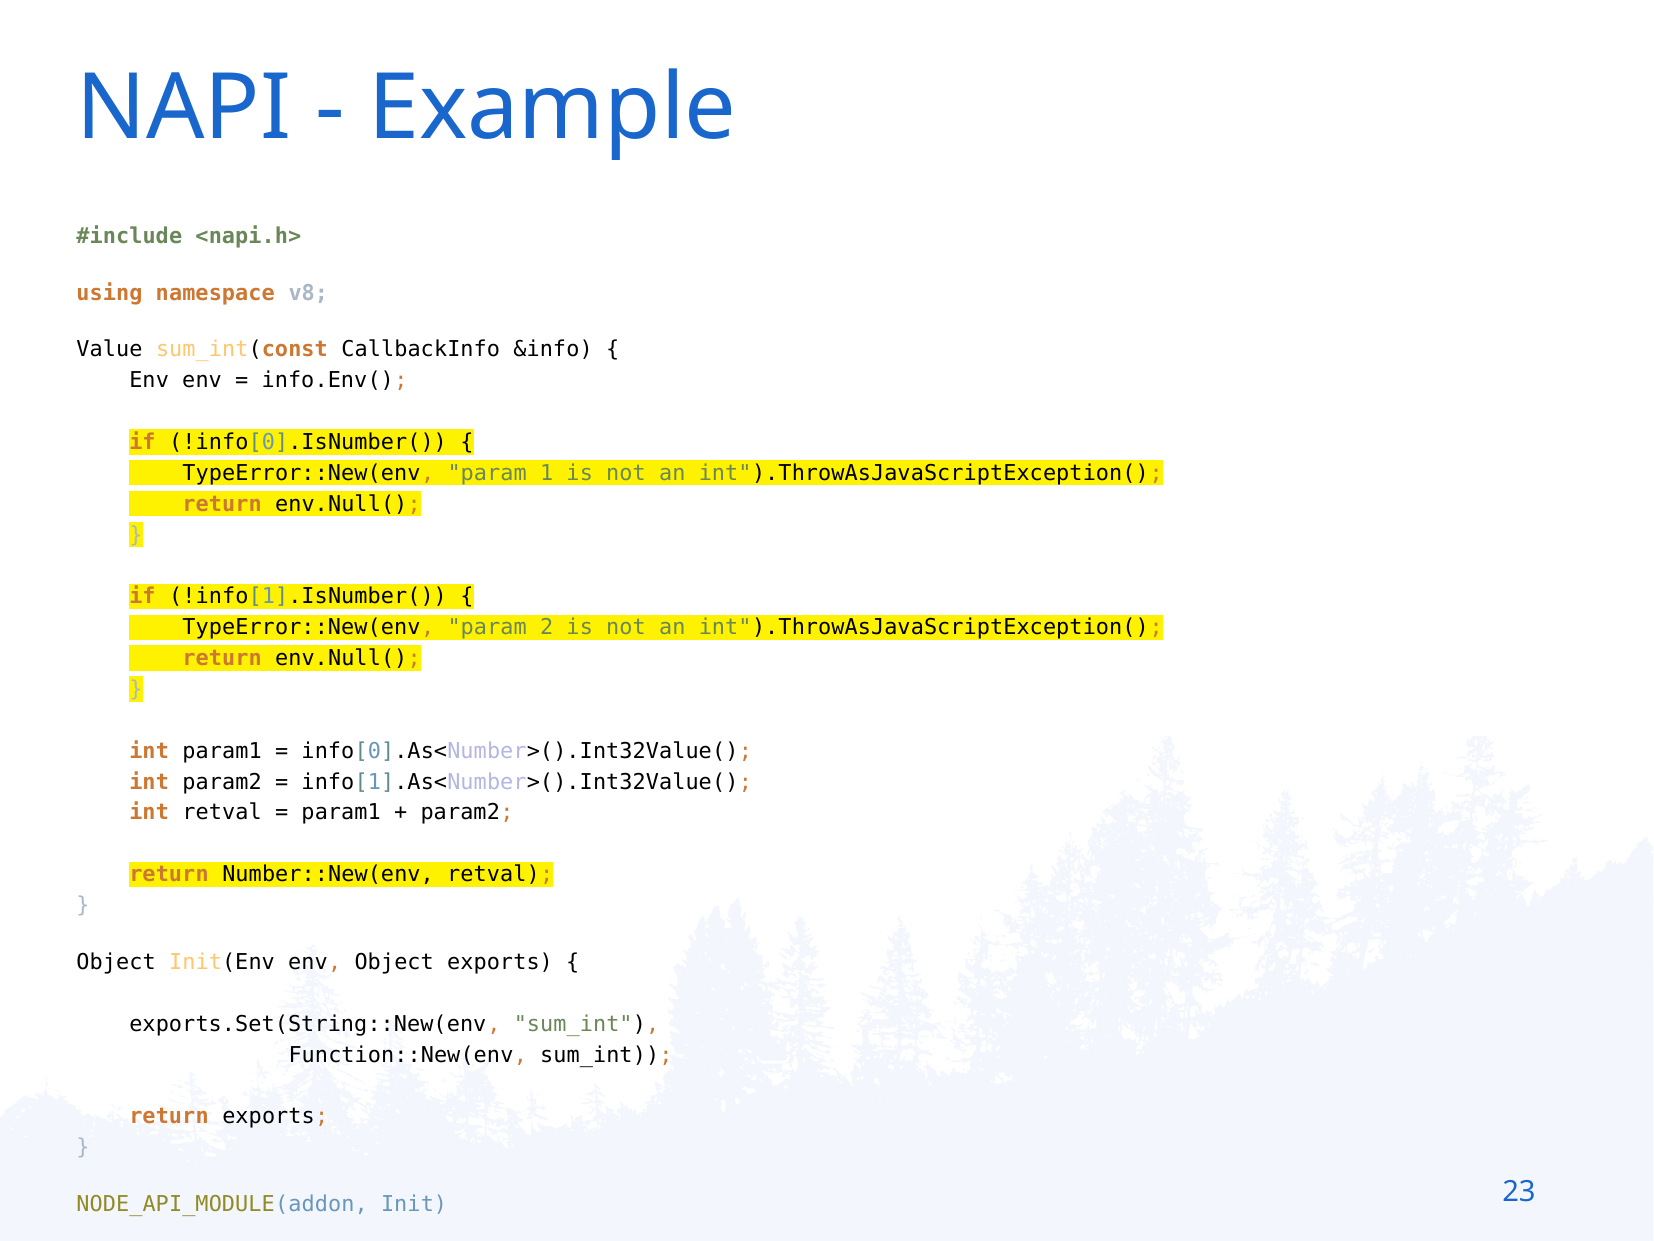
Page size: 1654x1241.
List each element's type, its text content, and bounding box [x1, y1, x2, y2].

picture [0, 736, 1654, 1241]
list #include <napi.h> using namespace v8; Value sum_int(const CallbackInfo &info) { Env env = info.Env(); if (!info[0].IsNumber()) { TypeError::New(env, "param 1 is not an int").ThrowAsJavaScriptException(); return env.Null(); } if (!info[1].IsNumber()) { TypeError::New(env, "param 2 is not an int").ThrowAsJavaScriptException(); return env.Null(); } int param1 = info[0].As<Number>().Int32Value(); int param2 = info[1].As<Number>().Int32Value(); int retval = param1 + param2; return Number::New(env, retval); } Object Init(Env env, Object exports) { exports.Set(String::New(env, "sum_int"), Function::New(env, sum_int)); return exports; } NODE_API_MODULE(addon, Init) [76, 217, 1565, 1223]
title NAPI - Example [76, 0, 1565, 207]
